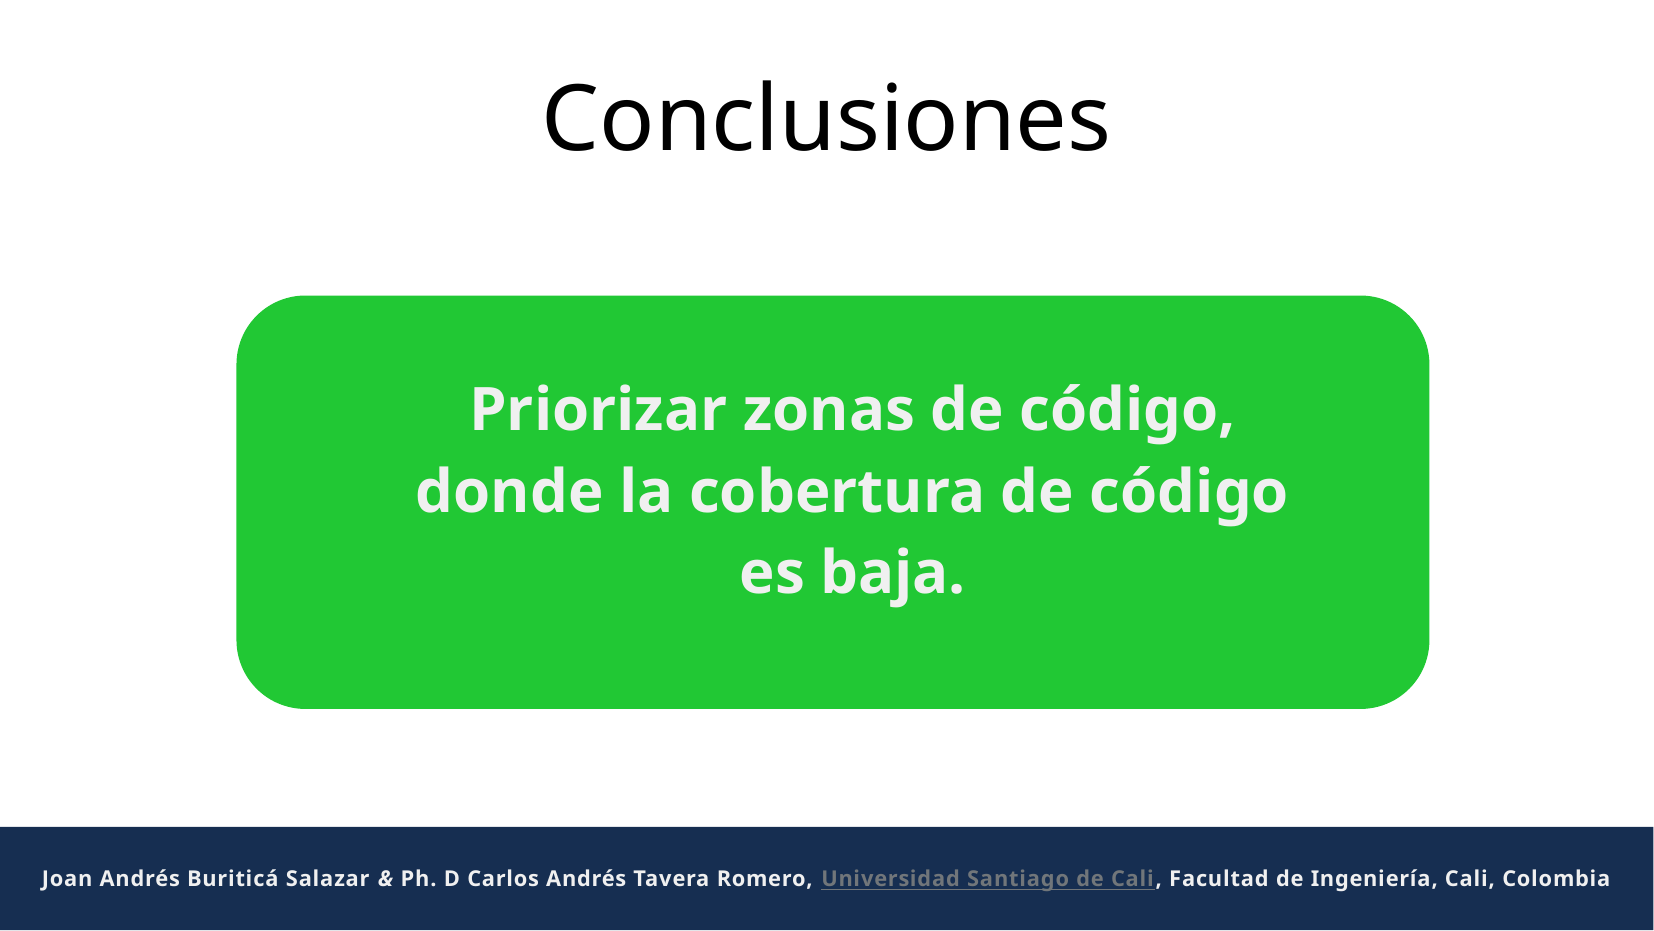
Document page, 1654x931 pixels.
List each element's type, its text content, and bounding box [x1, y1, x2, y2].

list Priorizar zonas de código, donde la cobertura de código es baja. [330, 366, 1312, 615]
title Conclusiones [82, 37, 1571, 193]
text_box [236, 295, 1430, 709]
